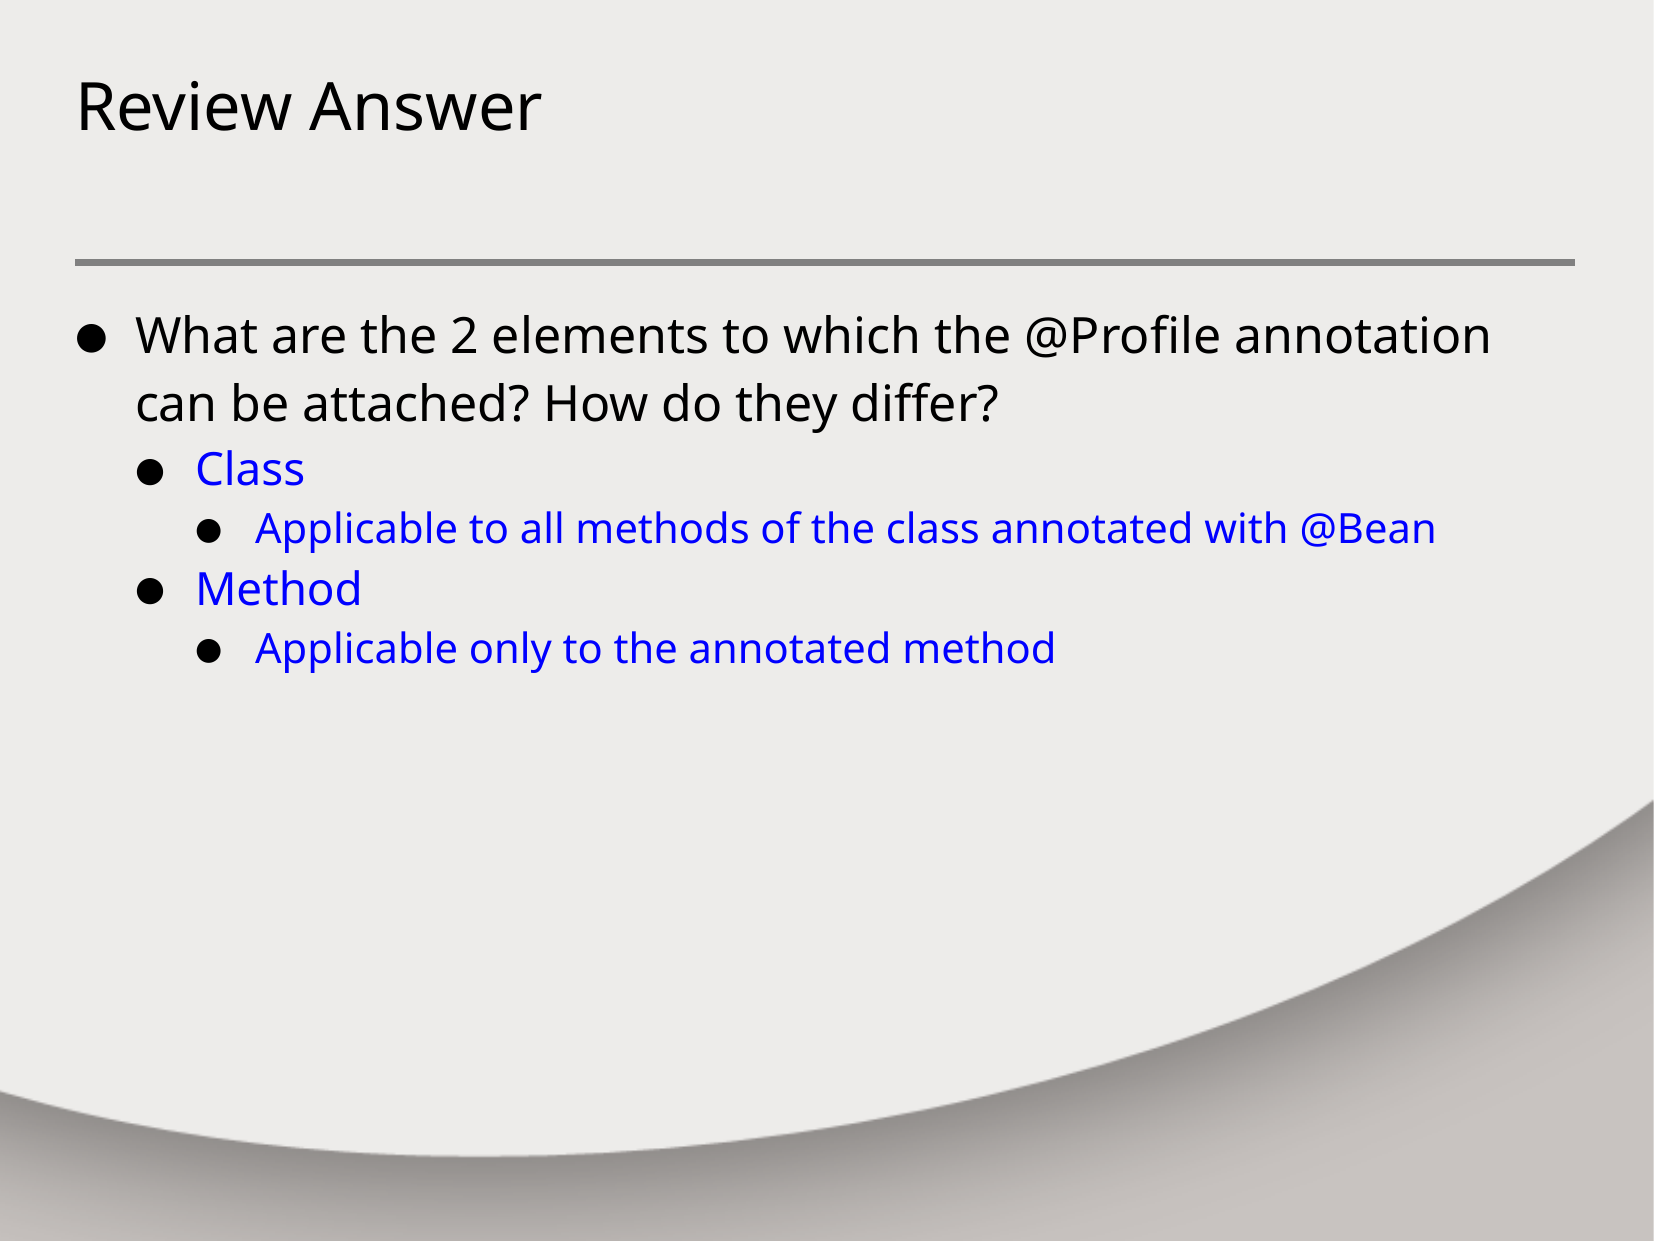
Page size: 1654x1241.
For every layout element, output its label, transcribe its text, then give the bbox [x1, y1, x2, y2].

picture [0, 0, 1654, 1241]
list What are the 2 elements to which the @Profile annotation can be attached? How do they differ? Class Applicable to all methods of the class annotated with @Bean Method Applicable only to the annotated method [75, 300, 1576, 1163]
title Review Answer [75, 75, 1576, 226]
